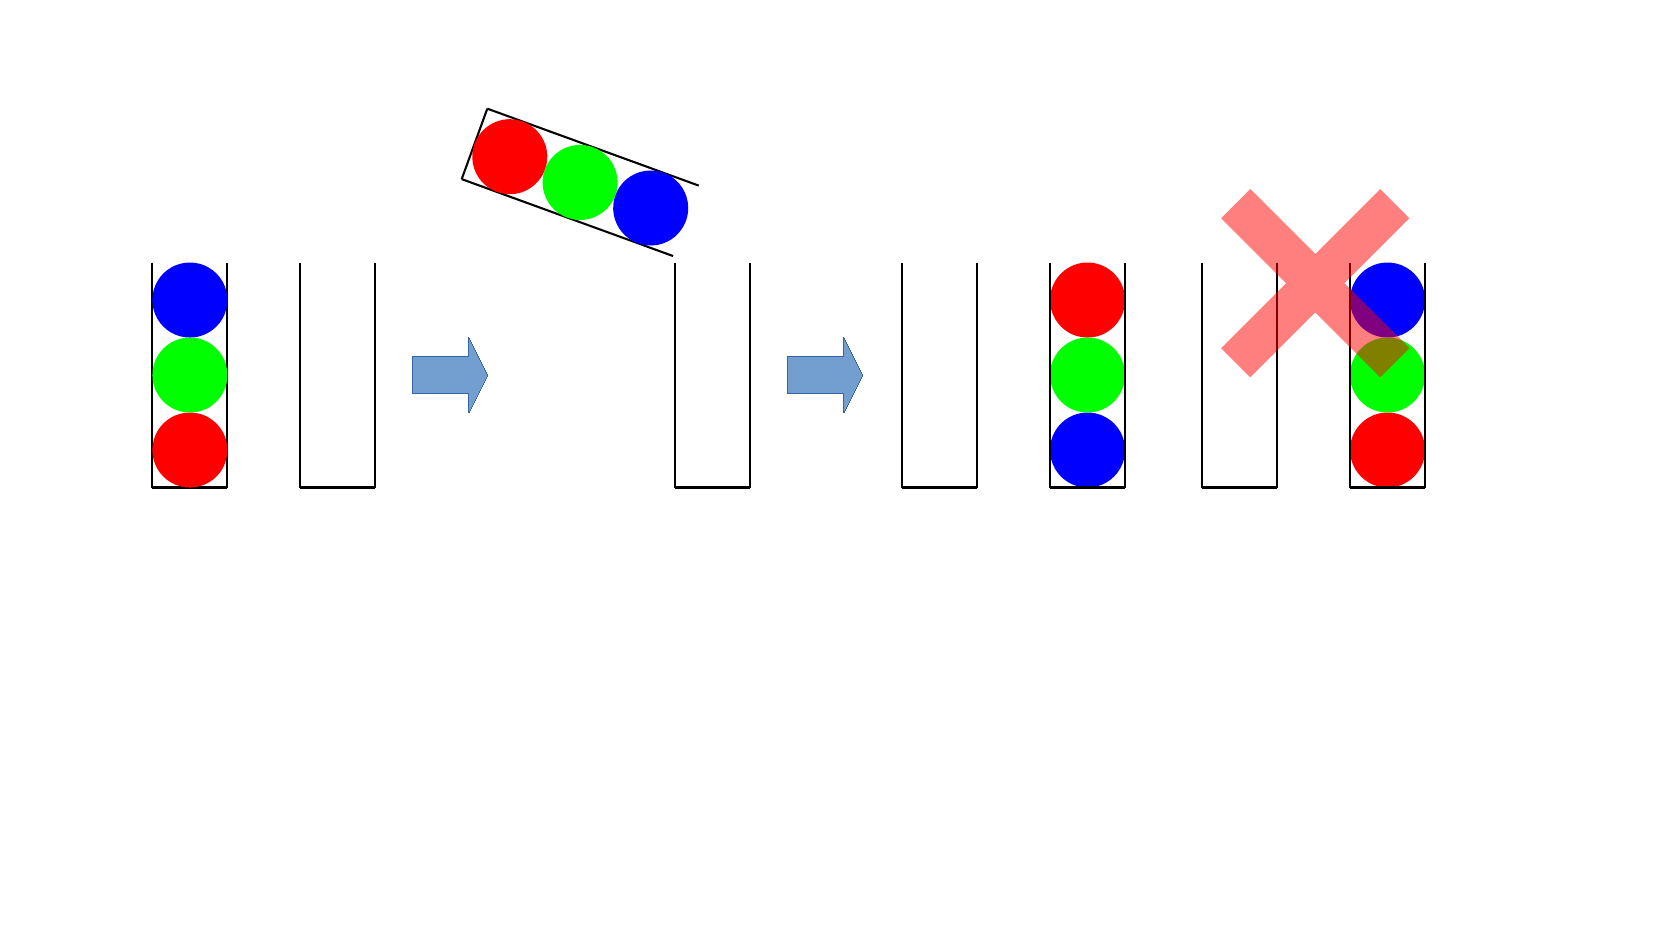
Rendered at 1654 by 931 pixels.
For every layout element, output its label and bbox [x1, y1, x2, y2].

text_box [1051, 262, 1124, 486]
text_box [787, 337, 863, 413]
text_box [412, 337, 488, 413]
text_box [1221, 189, 1424, 486]
text_box [472, 119, 689, 246]
text_box [152, 262, 228, 488]
